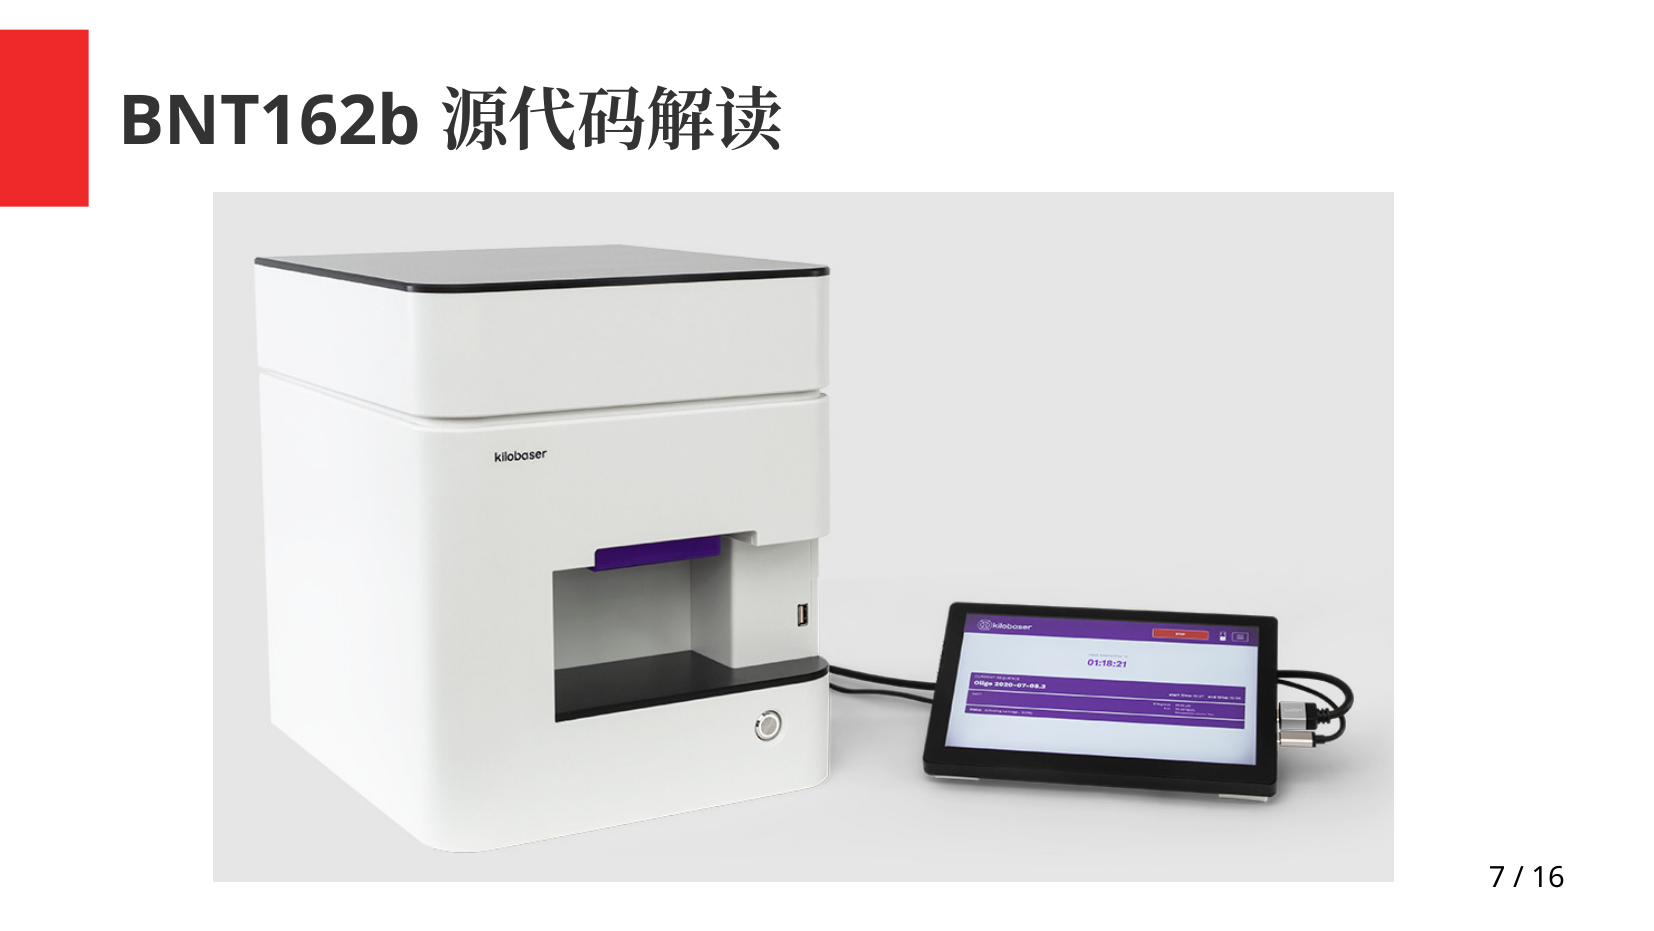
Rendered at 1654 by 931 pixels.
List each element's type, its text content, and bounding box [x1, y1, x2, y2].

title BNT162b源代码解读 [118, 37, 1571, 193]
picture [213, 192, 1394, 882]
